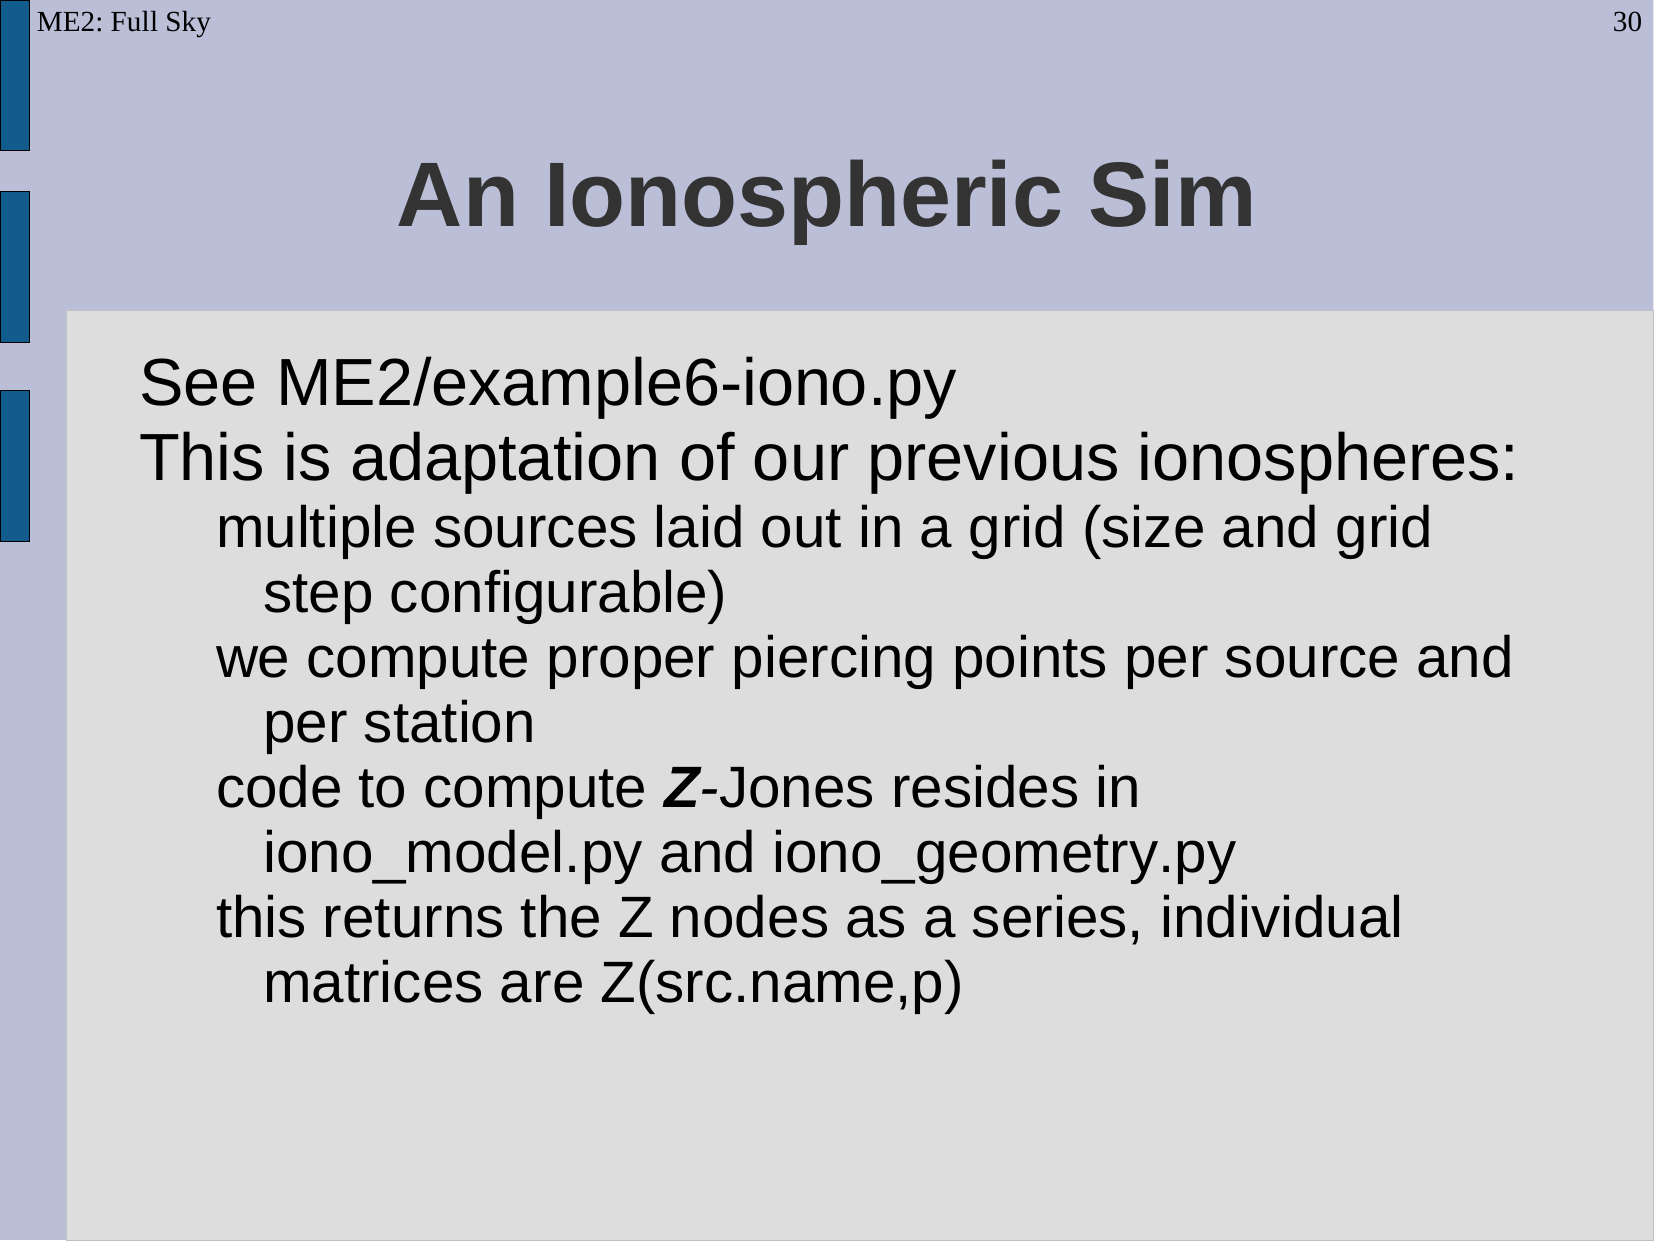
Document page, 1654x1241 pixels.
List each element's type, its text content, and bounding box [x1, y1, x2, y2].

list See ME2/example6-iono.py This is adaptation of our previous ionospheres: multiple sources laid out in a grid (size and grid step configurable) we compute proper piercing points per source and per station code to compute Z-Jones resides in iono_model.py and iono_geometry.py this returns the Z nodes as a series, individual matrices are Z(src.name,p) [121, 344, 1534, 1121]
title An Ionospheric Sim [121, 98, 1534, 291]
